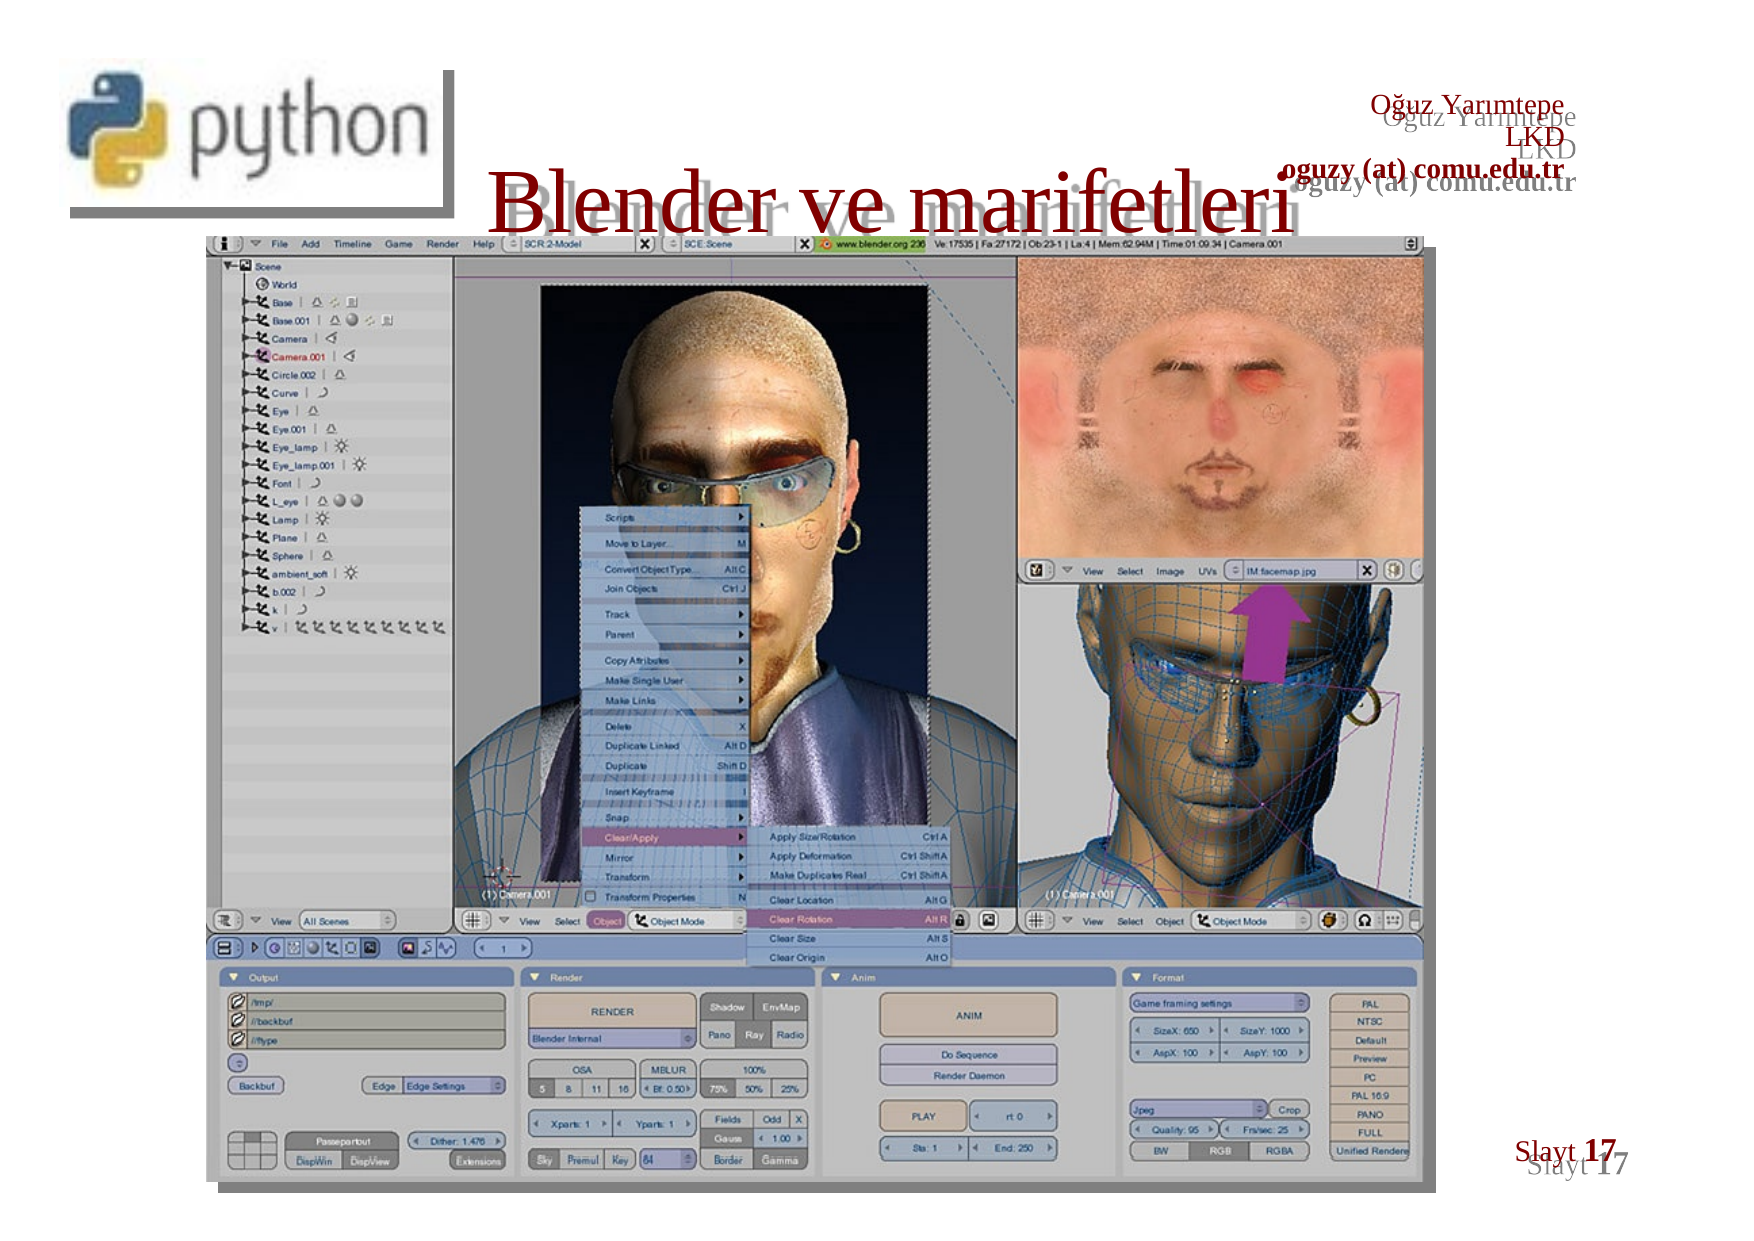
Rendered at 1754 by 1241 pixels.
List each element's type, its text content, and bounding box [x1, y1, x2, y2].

title Blender ve marifetleri [147, 131, 1636, 272]
picture [59, 58, 443, 207]
picture [206, 236, 1424, 1182]
